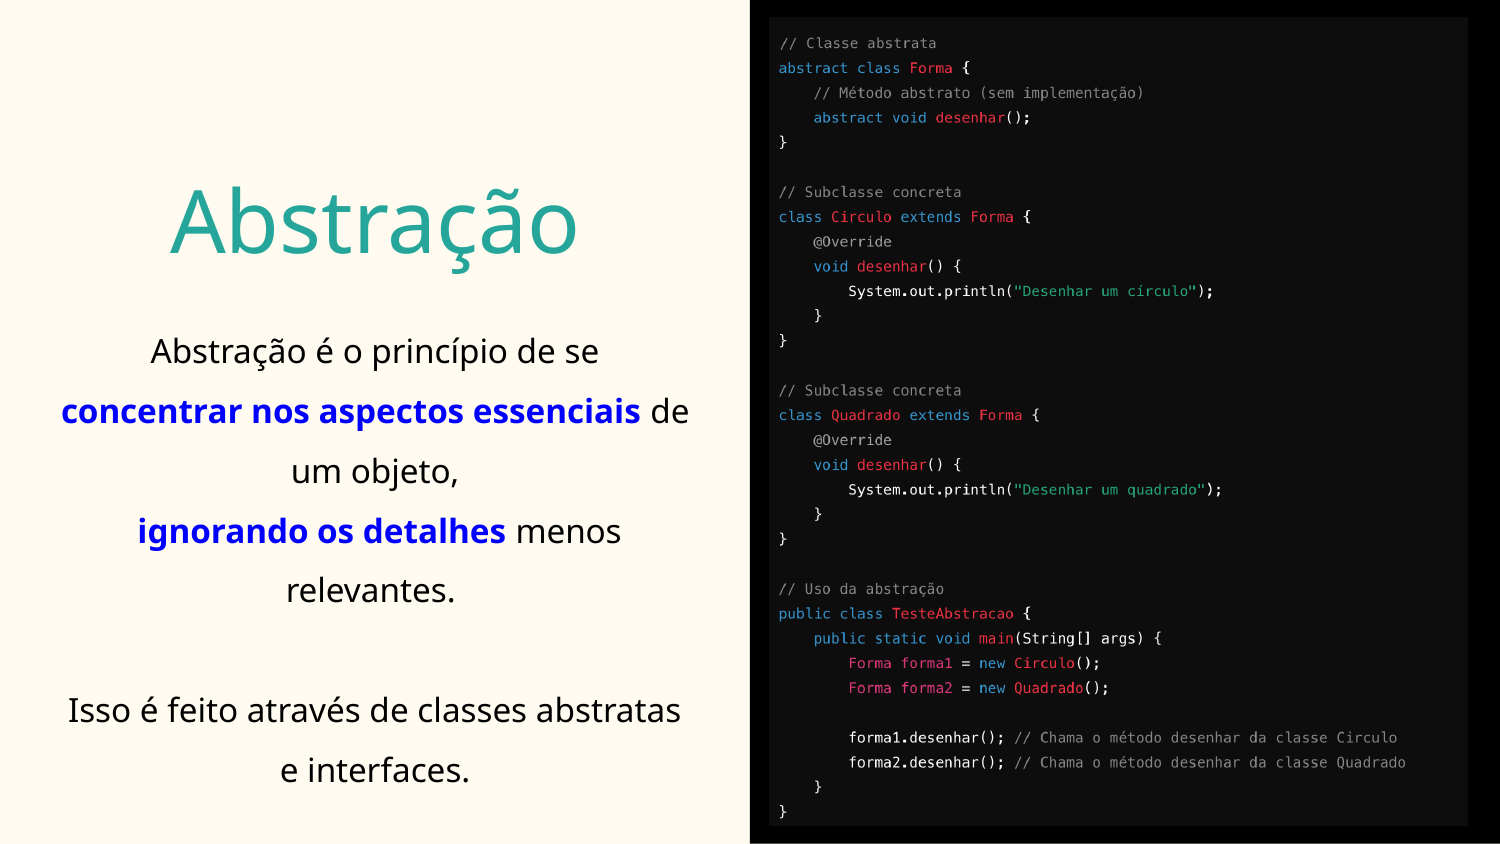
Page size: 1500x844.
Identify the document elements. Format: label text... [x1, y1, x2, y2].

subtitle Abstração é o princípio de se concentrar nos aspectos essenciais de um objeto, ignorando os detalhes menos relevantes. Isso é feito através de classes abstratas e interfaces. [43, 295, 708, 724]
picture [769, 17, 1468, 826]
title Abstração [43, 67, 708, 287]
